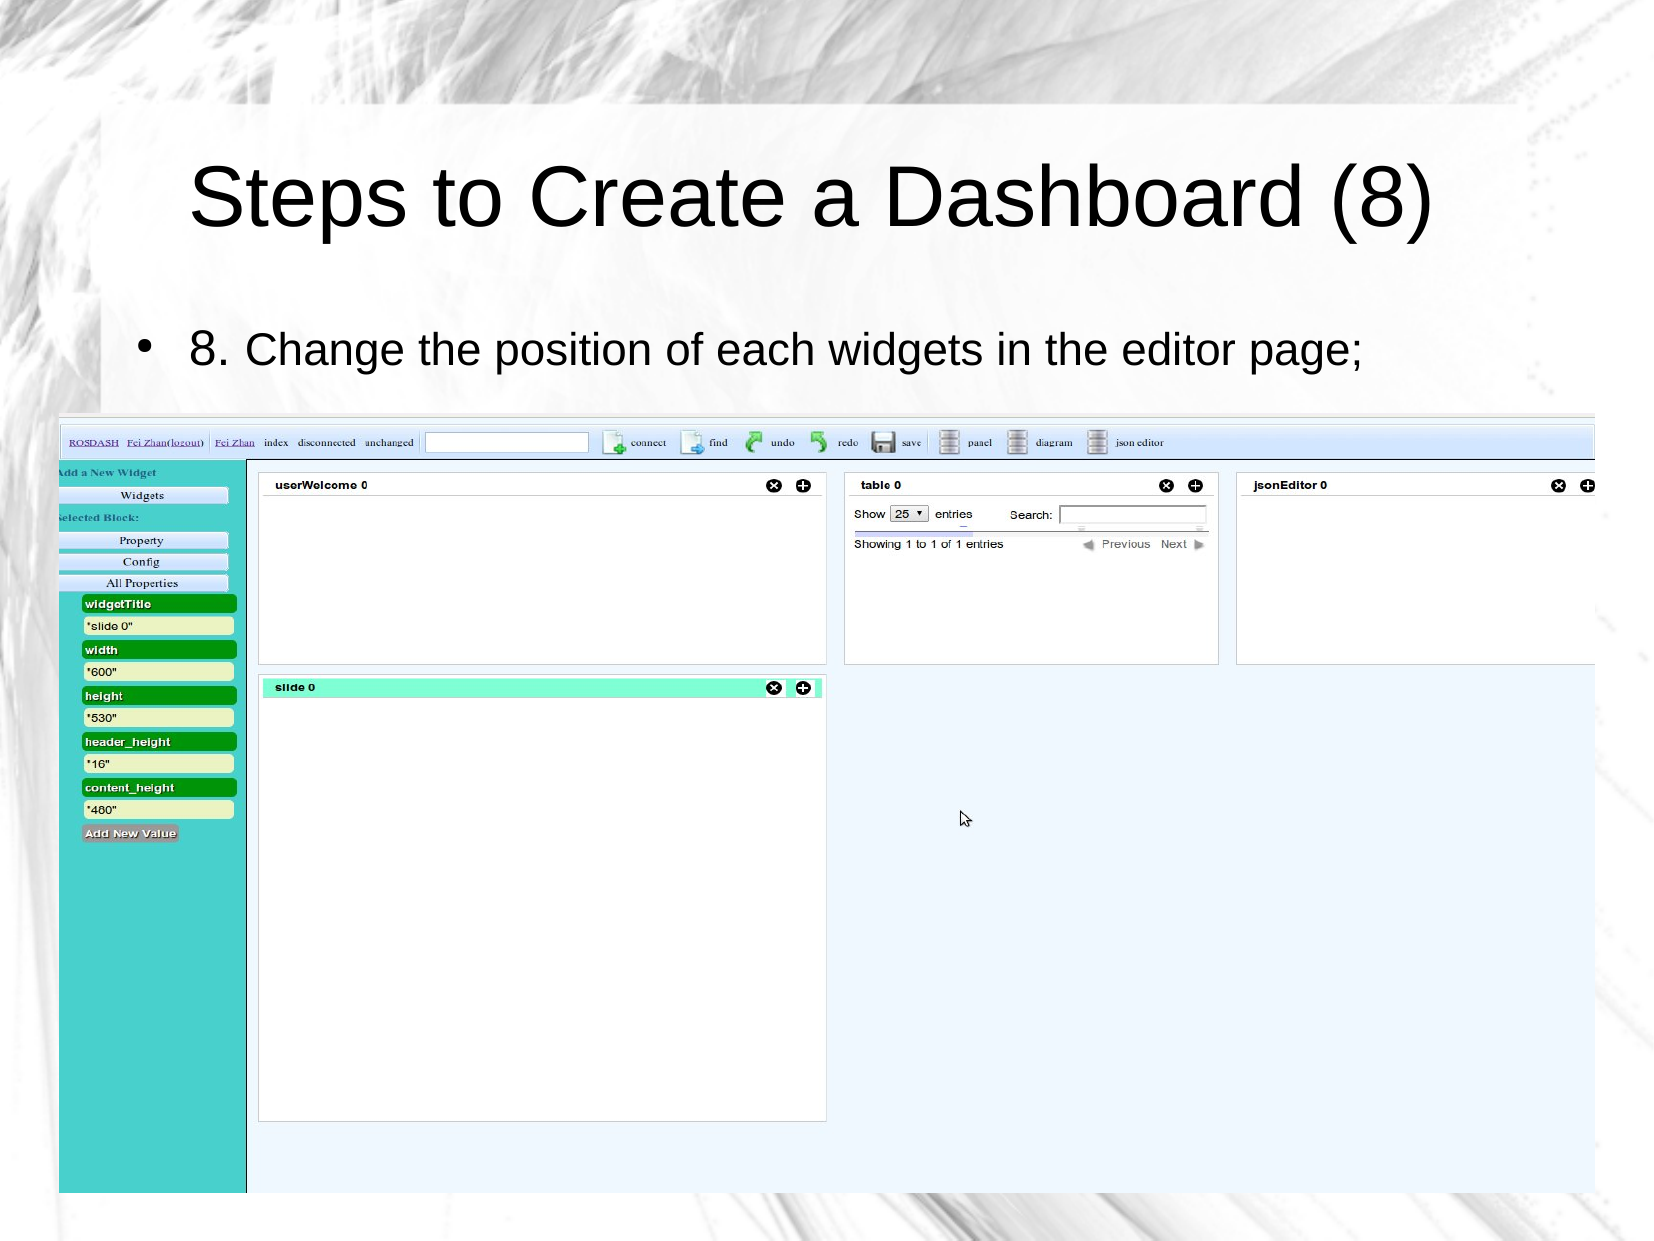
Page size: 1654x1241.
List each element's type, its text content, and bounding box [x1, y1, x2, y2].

picture [0, 0, 1654, 1241]
list 8. Change the position of each widgets in the editor page; [118, 319, 1571, 413]
title Steps to Create a Dashboard (8) [118, 112, 1506, 281]
